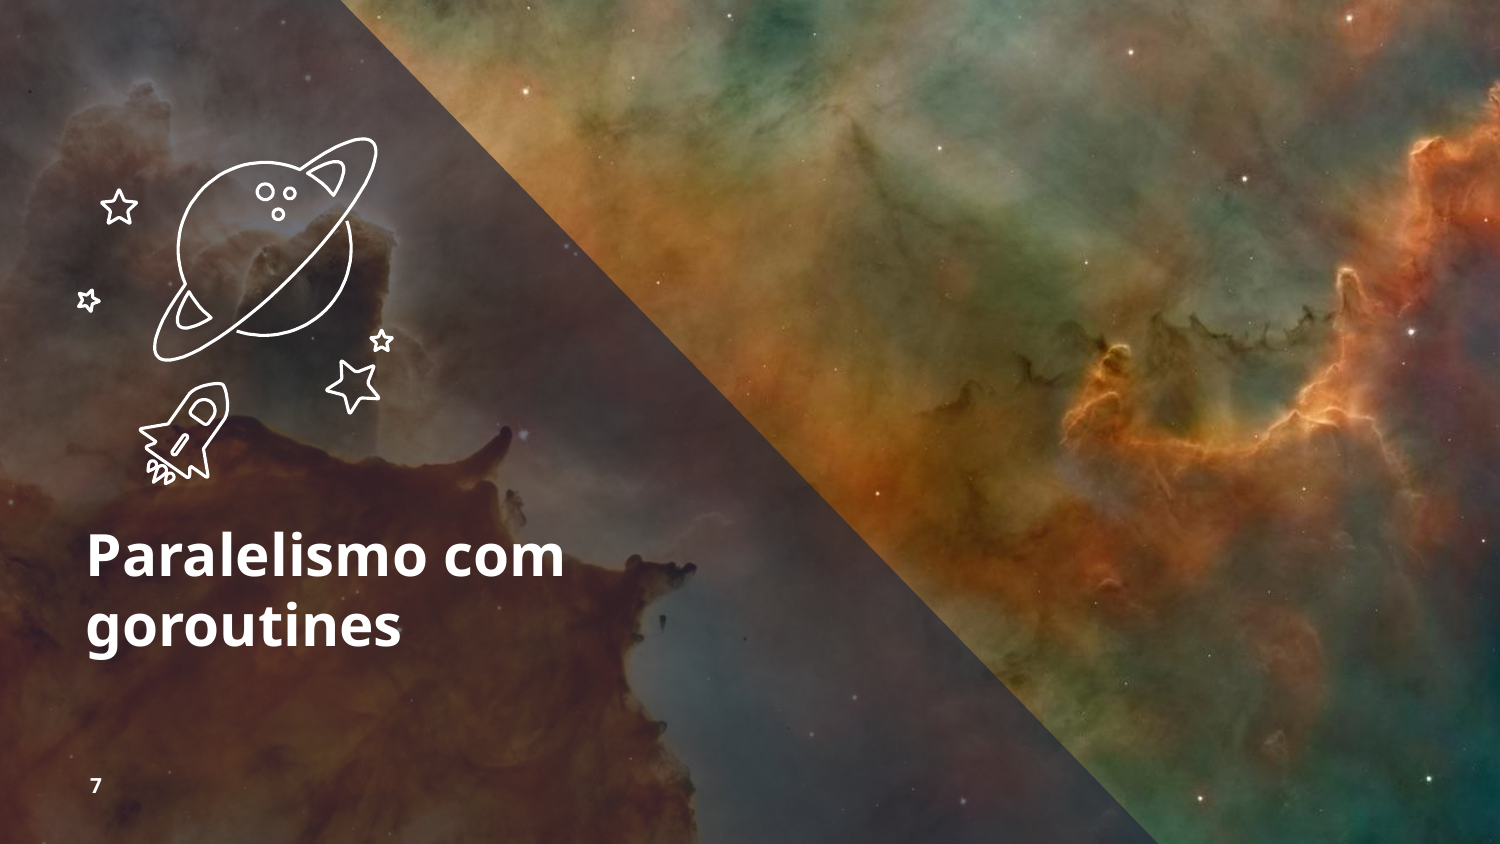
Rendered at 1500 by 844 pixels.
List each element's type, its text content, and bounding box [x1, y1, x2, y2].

title Paralelismo com goroutines [70, 483, 688, 674]
picture [342, 0, 1500, 844]
slide_number <number> [75, 766, 165, 807]
